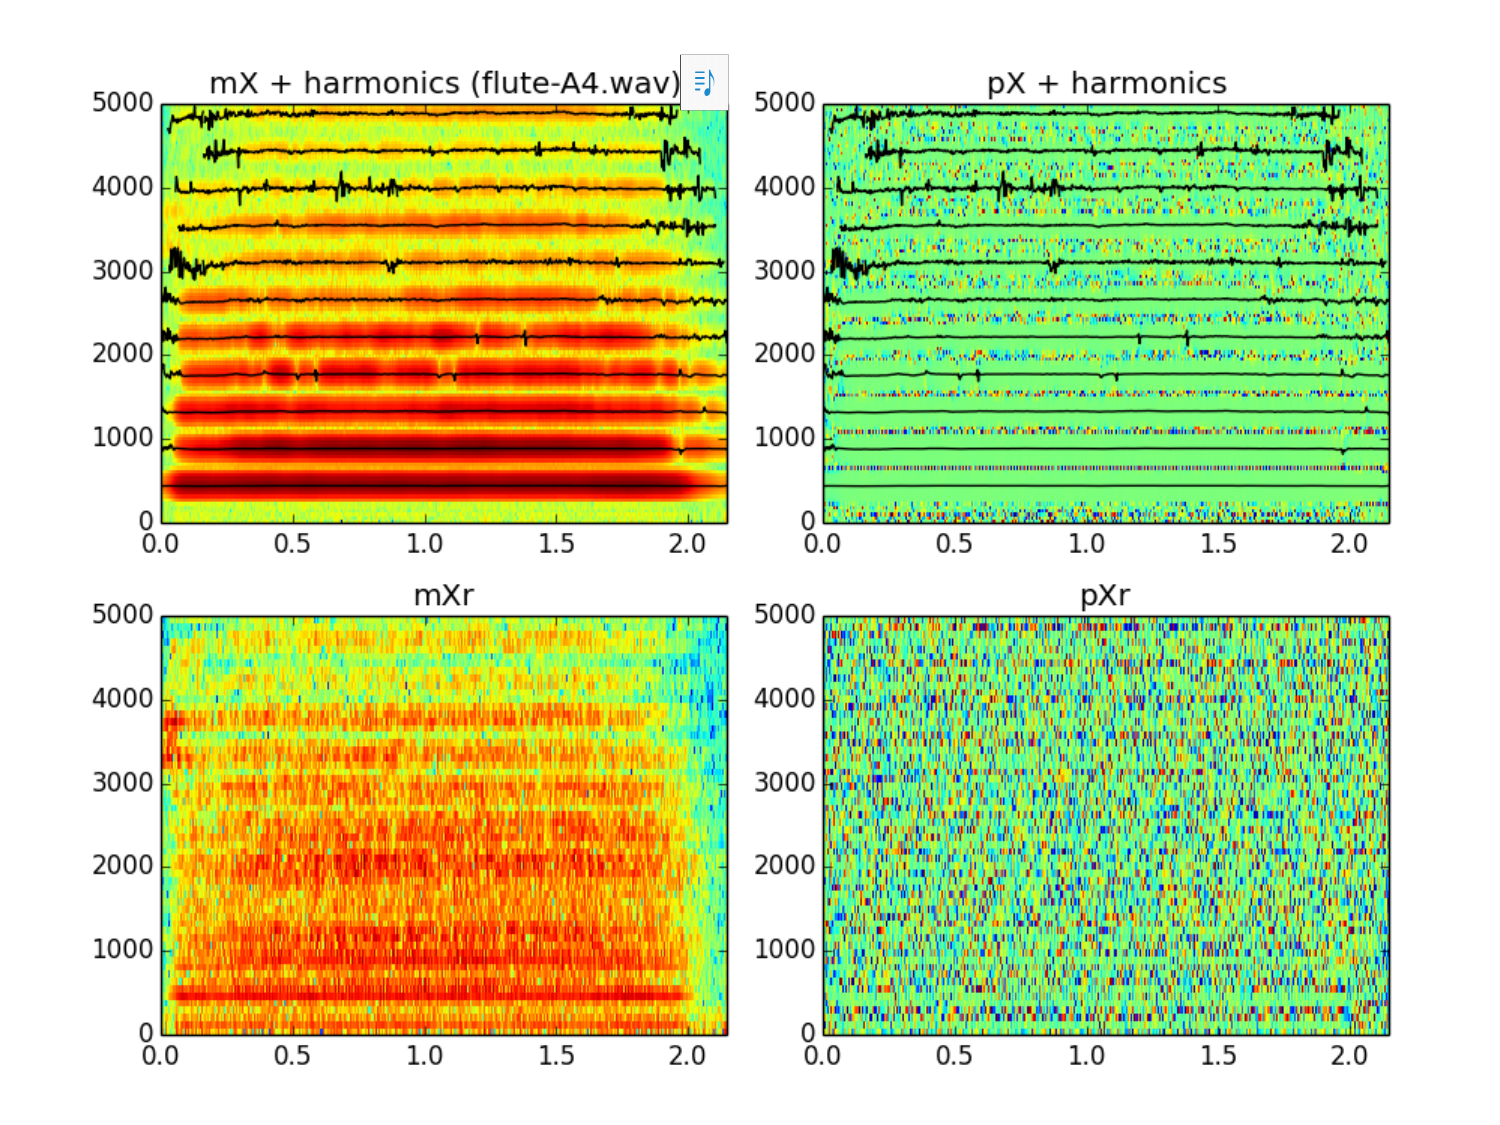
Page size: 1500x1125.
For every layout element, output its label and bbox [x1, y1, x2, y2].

picture [65, 44, 1416, 1095]
text_box [679, 53, 730, 111]
